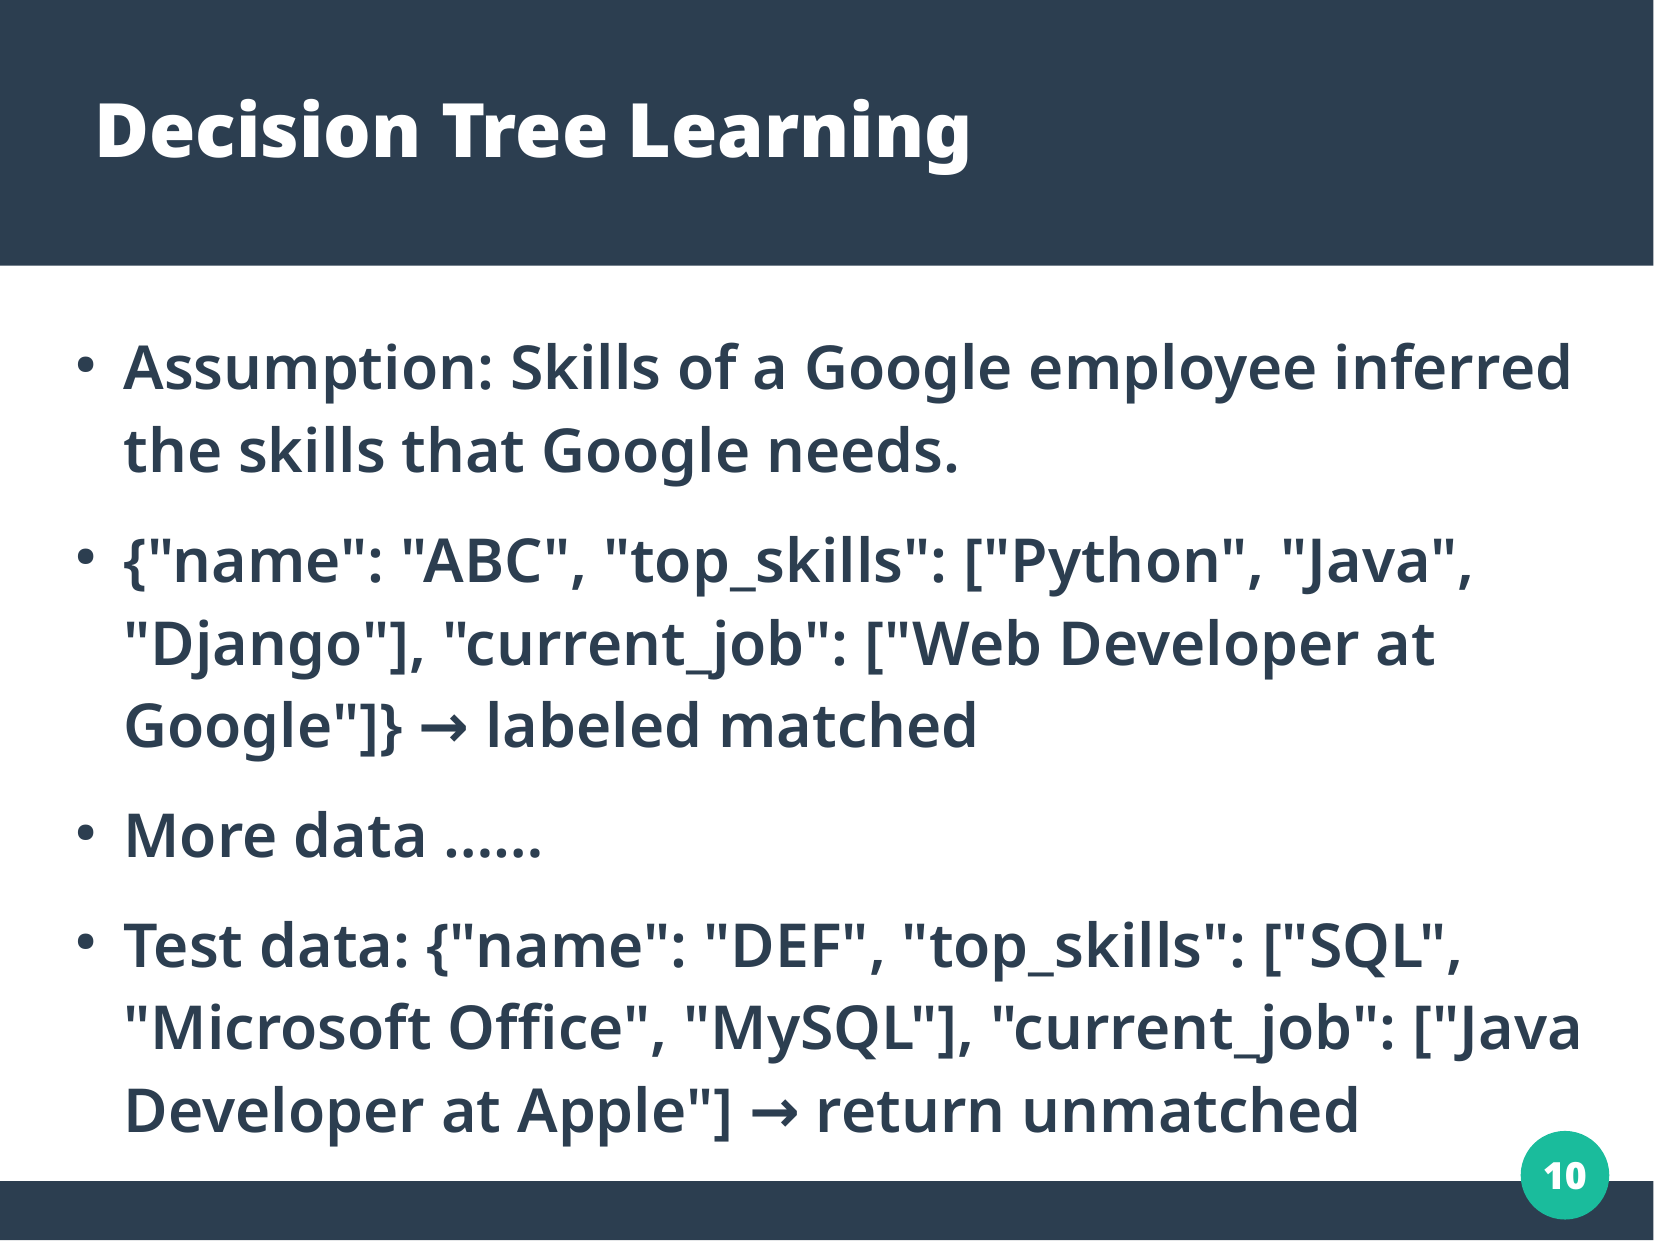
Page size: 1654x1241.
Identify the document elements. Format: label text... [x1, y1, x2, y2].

list Assumption: Skills of a Google employee inferred the skills that Google needs. {"name": "ABC", "top_skills": ["Python", "Java", "Django"], "current_job": ["Web Developer at Google"]} → labeled matched More data …… Test data: {"name": "DEF", "top_skills": ["SQL", "Microsoft Office", "MySQL"], "current_job": ["Java Developer at Apple"] → return unmatched [59, 324, 1595, 1152]
title Decision Tree Learning [59, 49, 1595, 207]
